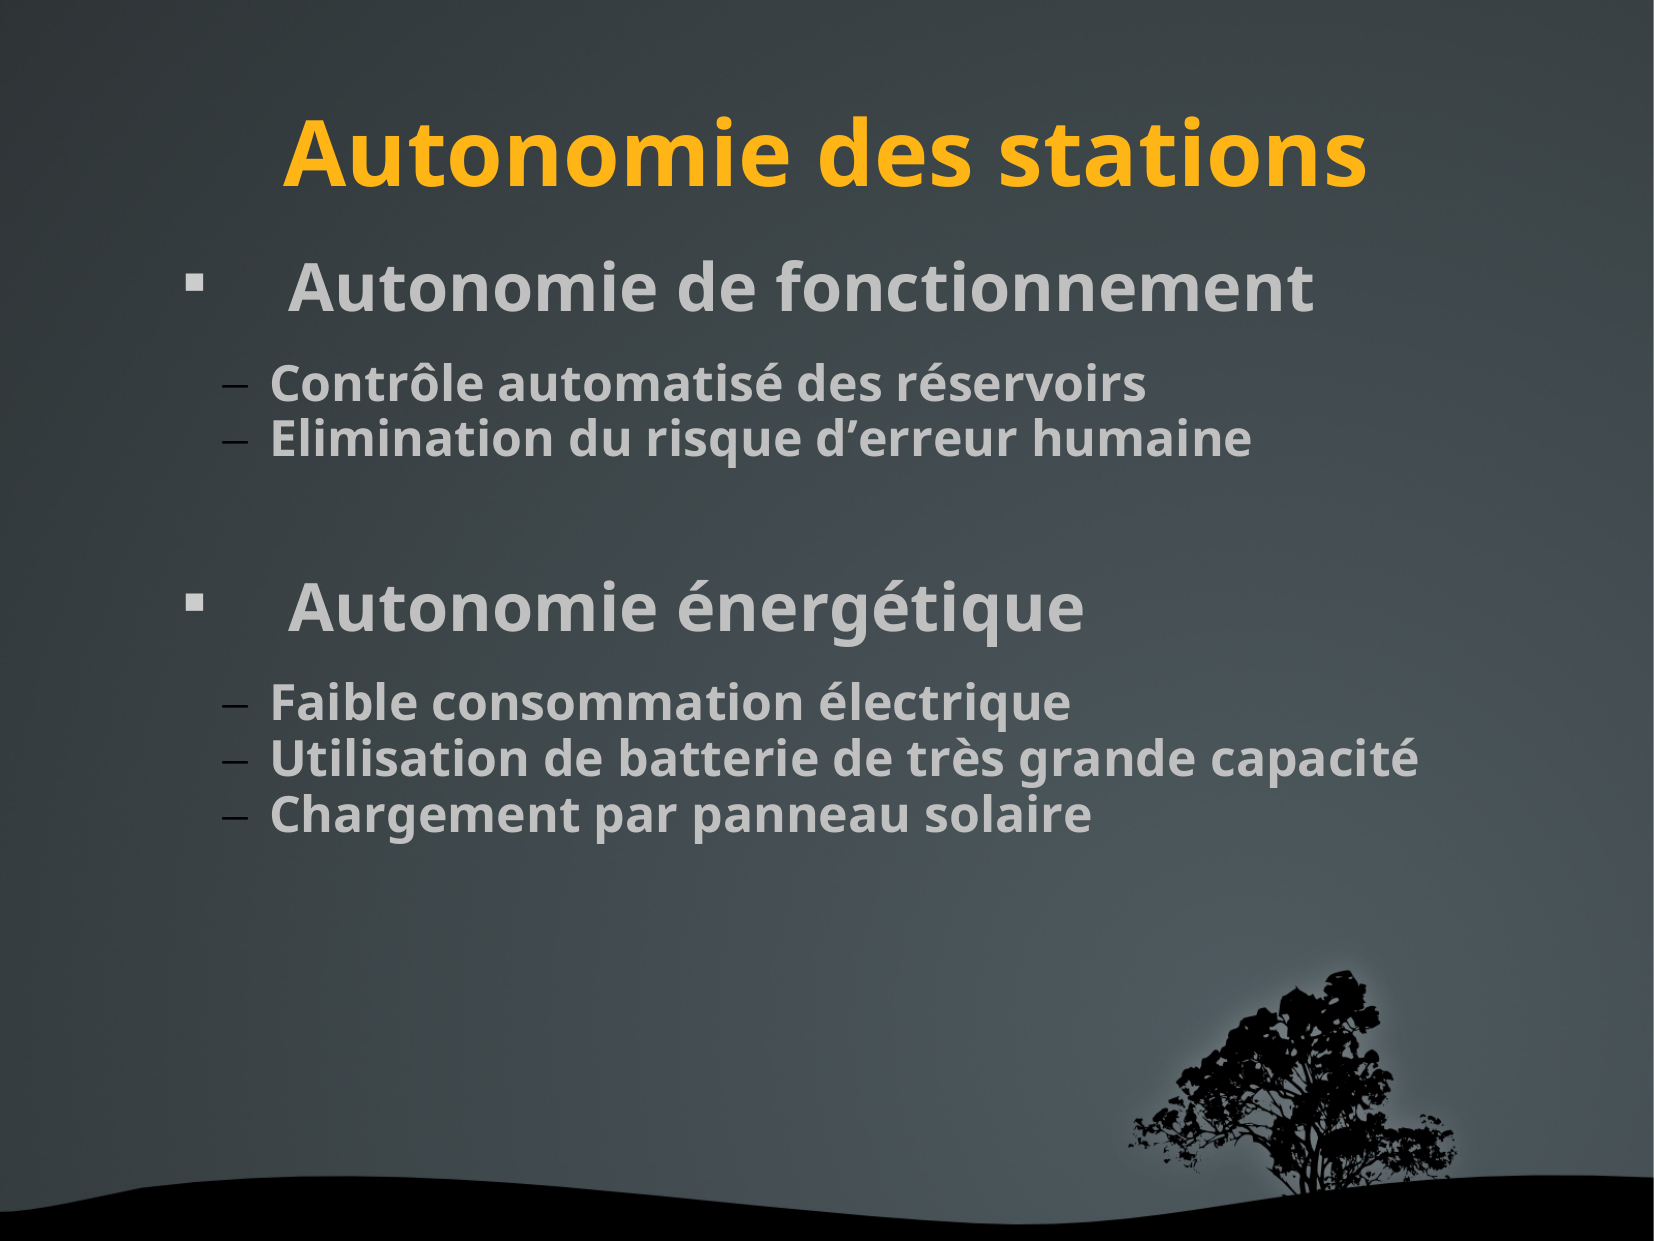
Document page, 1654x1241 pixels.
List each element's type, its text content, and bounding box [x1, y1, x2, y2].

text_box Autonomie de fonctionnement Contrôle automatisé des réservoirs Elimination du risque d’erreur humaine Autonomie énergétique Faible consommation électrique Utilisation de batterie de très grande capacité Chargement par panneau solaire [147, 247, 1542, 1107]
title Autonomie des stations [82, 49, 1571, 257]
picture [0, 0, 1654, 1241]
